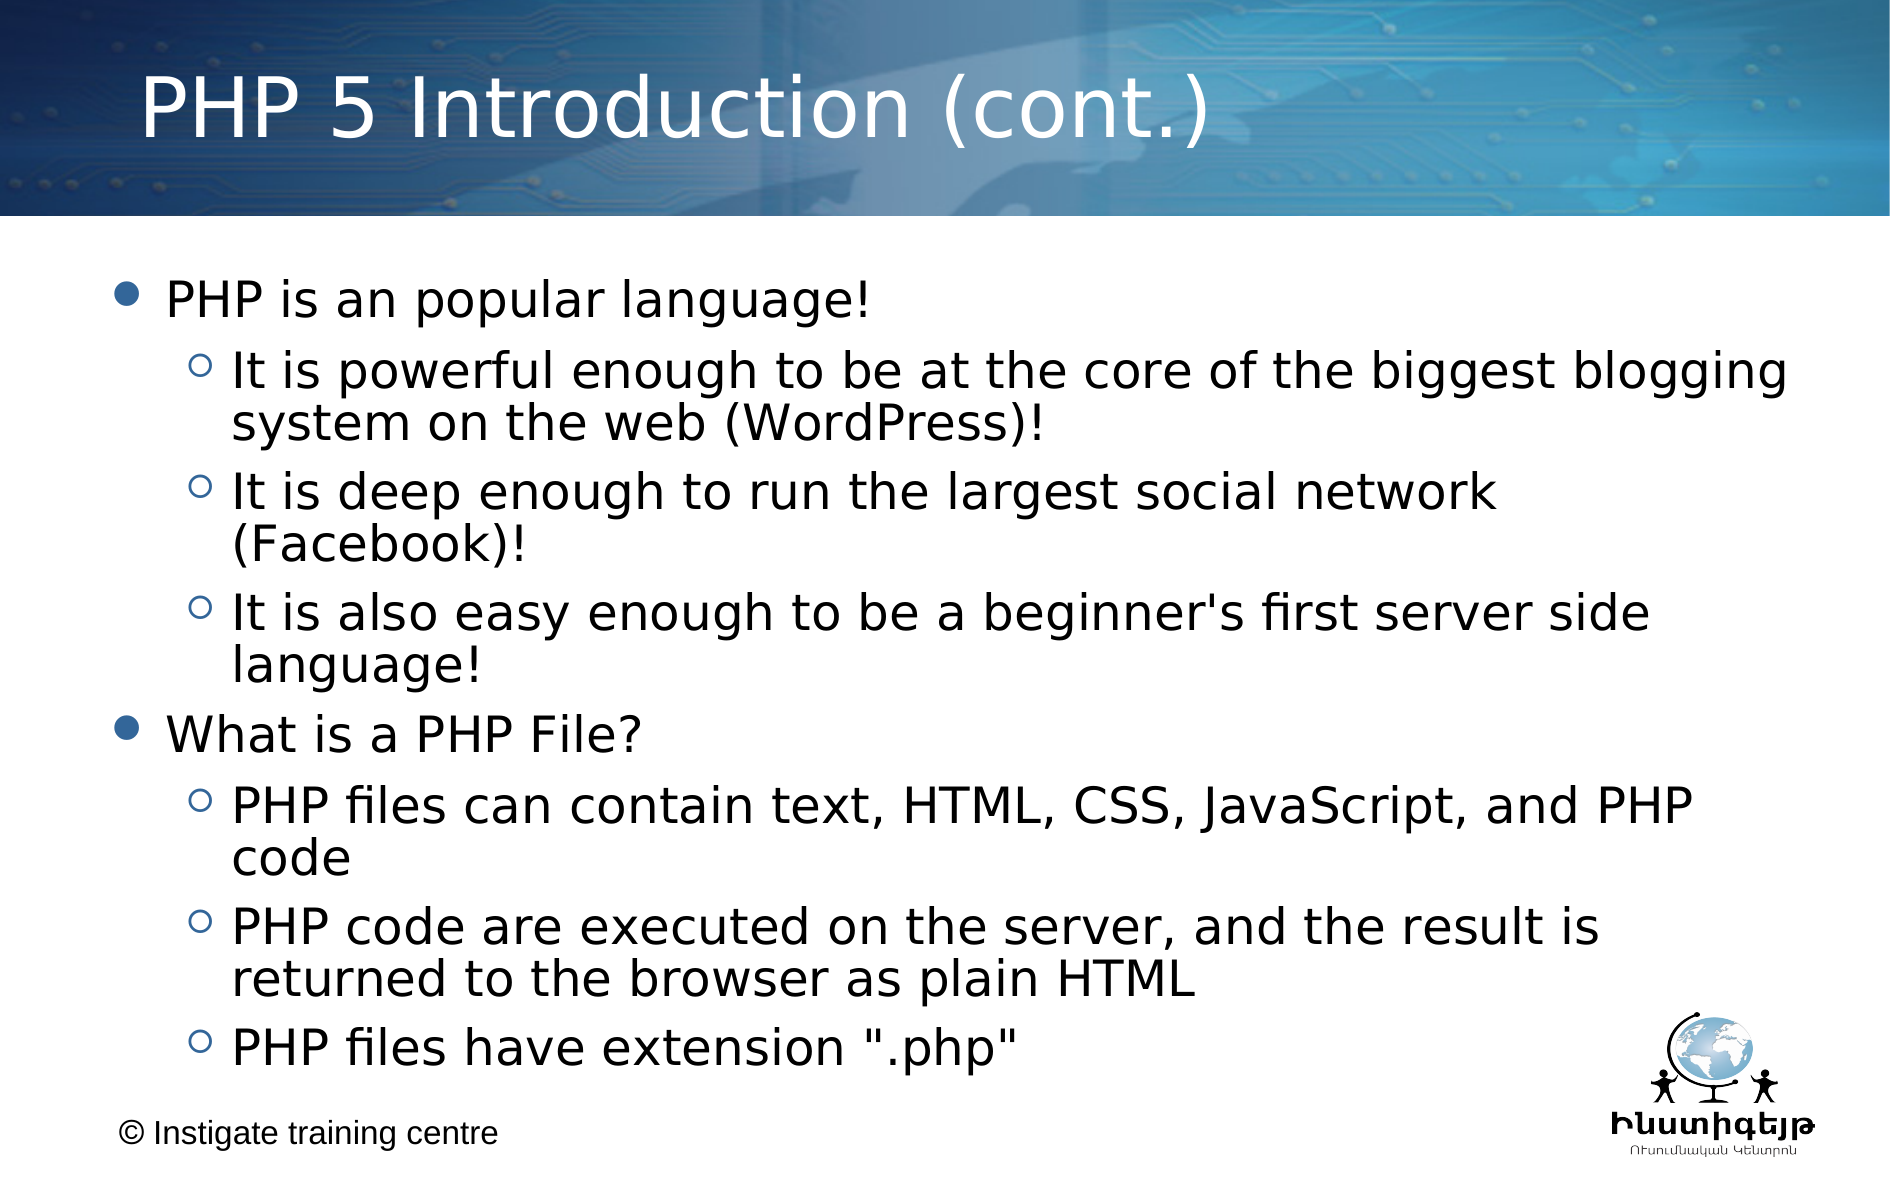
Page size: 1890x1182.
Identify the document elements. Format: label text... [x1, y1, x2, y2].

list PHP is an popular language! It is powerful enough to be at the core of the biggest blogging system on the web (WordPress)! It is deep enough to run the largest social network (Facebook)! It is also easy enough to be a beginner's first server side language! What is a PHP File? PHP files can contain text, HTML, CSS, JavaScript, and PHP code PHP code are executed on the server, and the result is returned to the browser as plain HTML PHP files have extension ".php" [110, 276, 1801, 306]
picture [1612, 1012, 1815, 1157]
picture [0, 0, 1890, 216]
